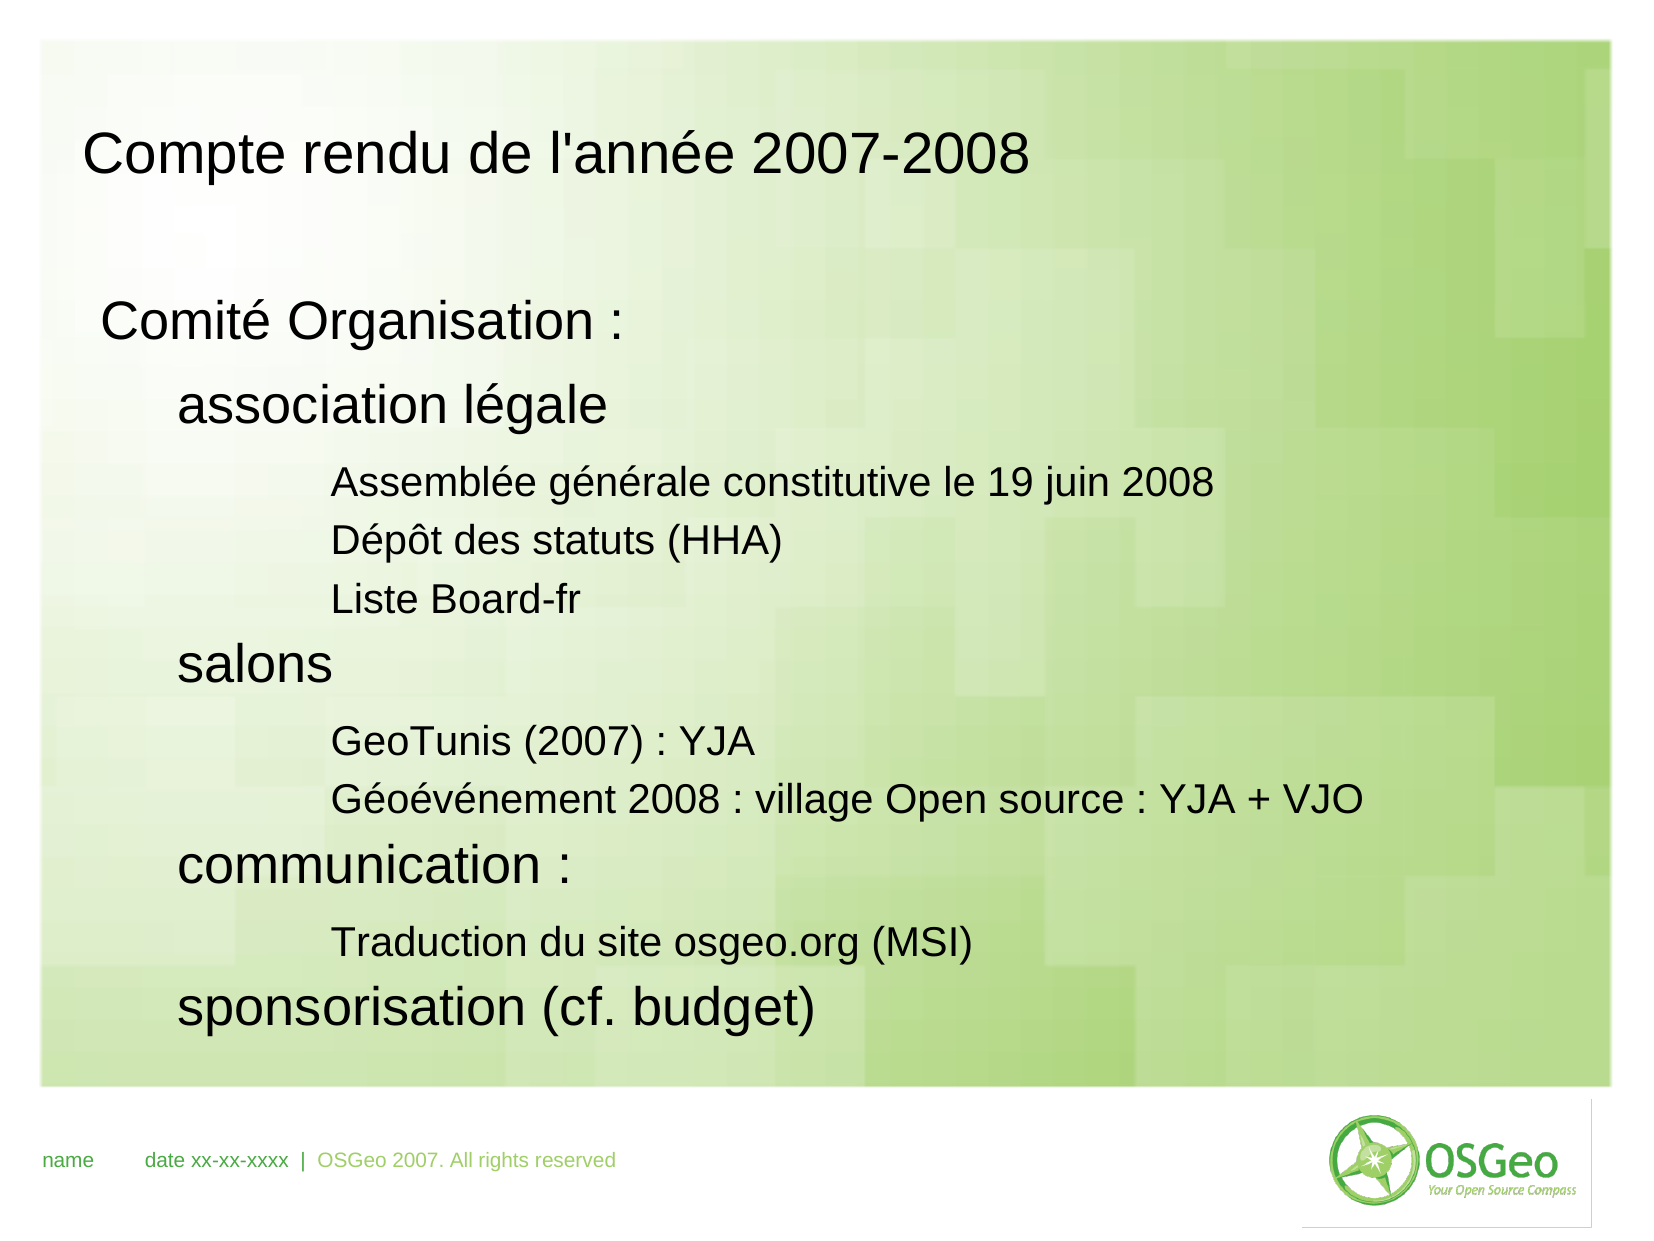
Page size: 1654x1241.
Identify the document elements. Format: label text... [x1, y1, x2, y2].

title Compte rendu de l'année 2007-2008 [82, 49, 1571, 257]
picture [0, 1, 1654, 1239]
list Comité Organisation : association légale Assemblée générale constitutive le 19 juin 2008 Dépôt des statuts (HHA) Liste Board-fr salons GeoTunis (2007) : YJA Géoévénement 2008 : village Open source : YJA + VJO communication : Traduction du site osgeo.org (MSI) sponsorisation (cf. budget) [82, 290, 1571, 1109]
